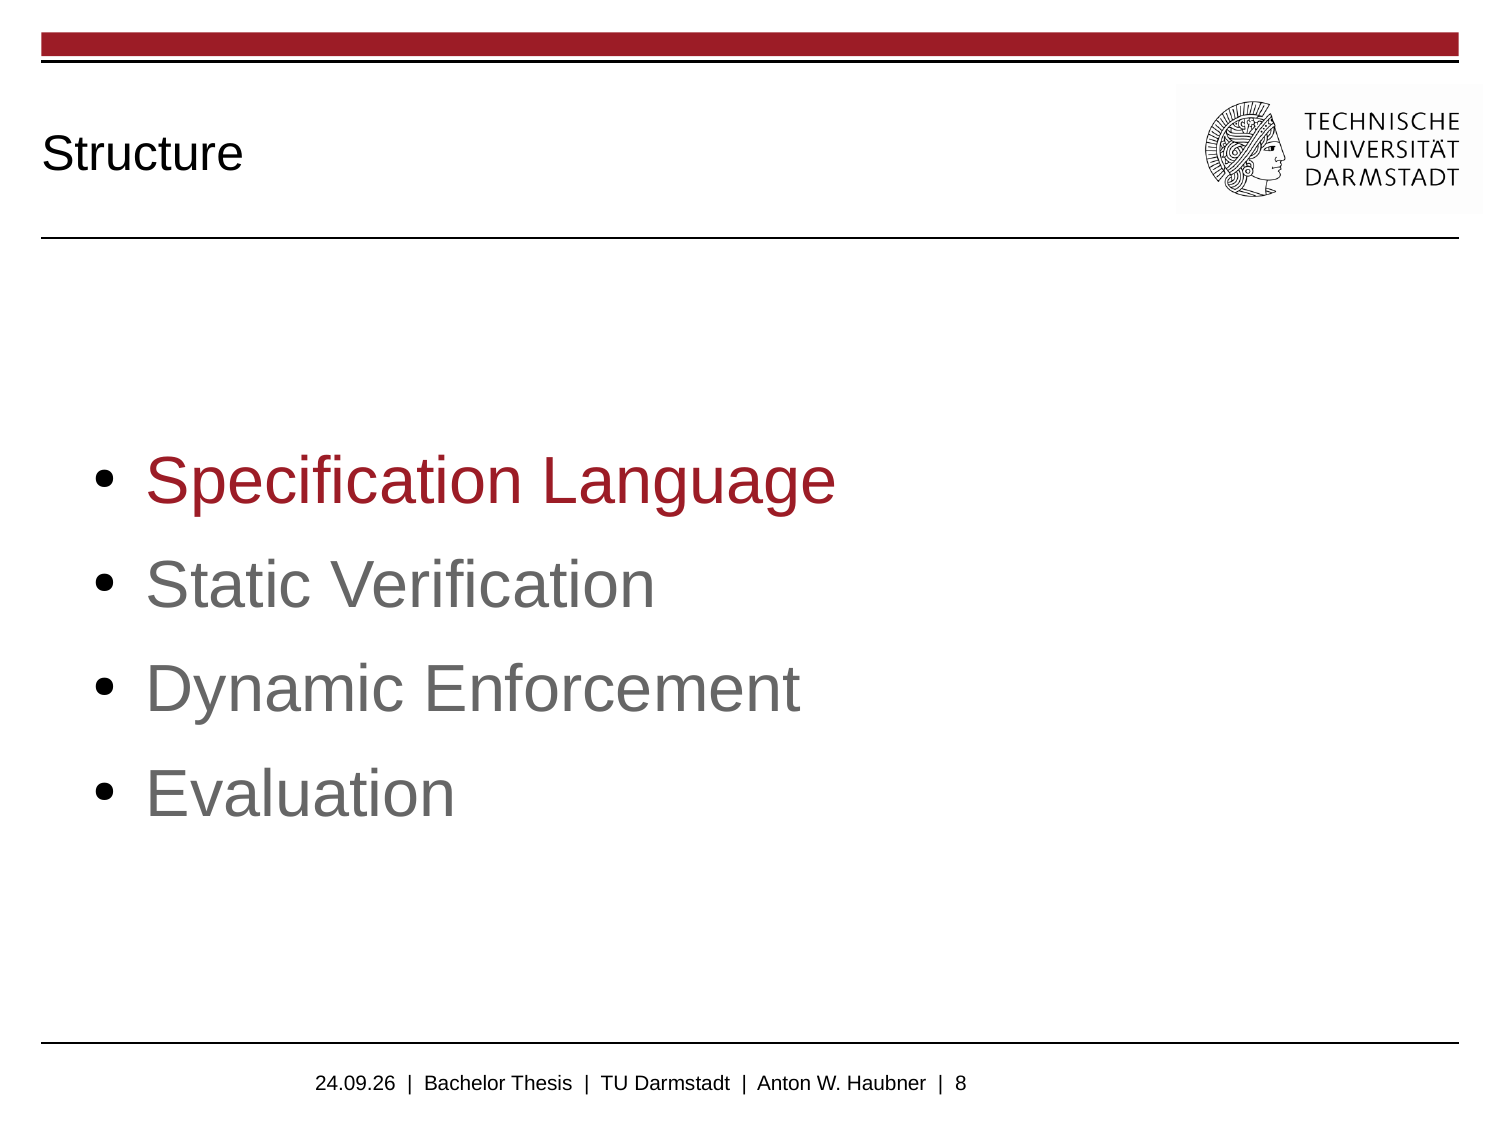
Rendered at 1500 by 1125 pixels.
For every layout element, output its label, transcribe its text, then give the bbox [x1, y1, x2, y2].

list Specification Language Static Verification Dynamic Enforcement Evaluation [75, 310, 1426, 963]
title Structure [41, 78, 1131, 229]
